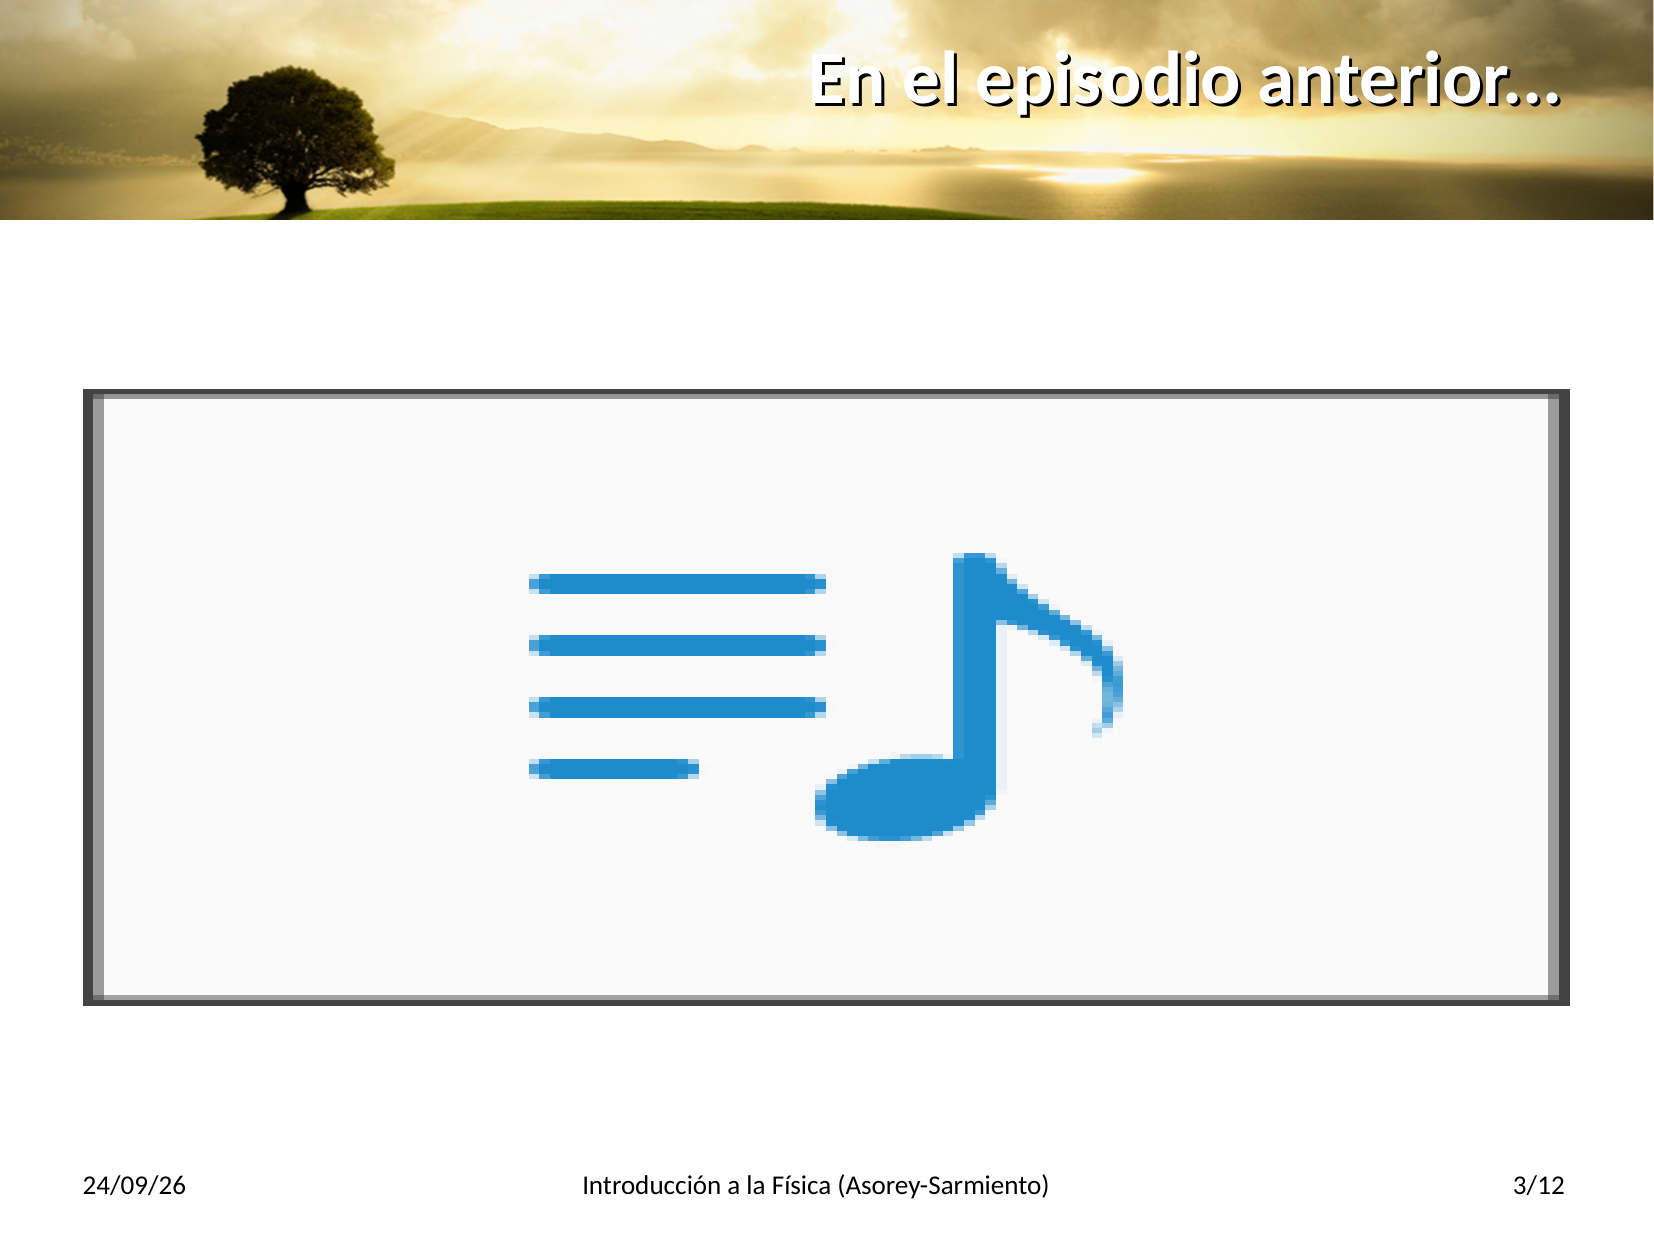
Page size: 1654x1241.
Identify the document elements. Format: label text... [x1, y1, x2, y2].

text_box [82, 388, 1571, 1007]
picture [0, 0, 1654, 220]
title En el episodio anterior... [75, 19, 1564, 151]
